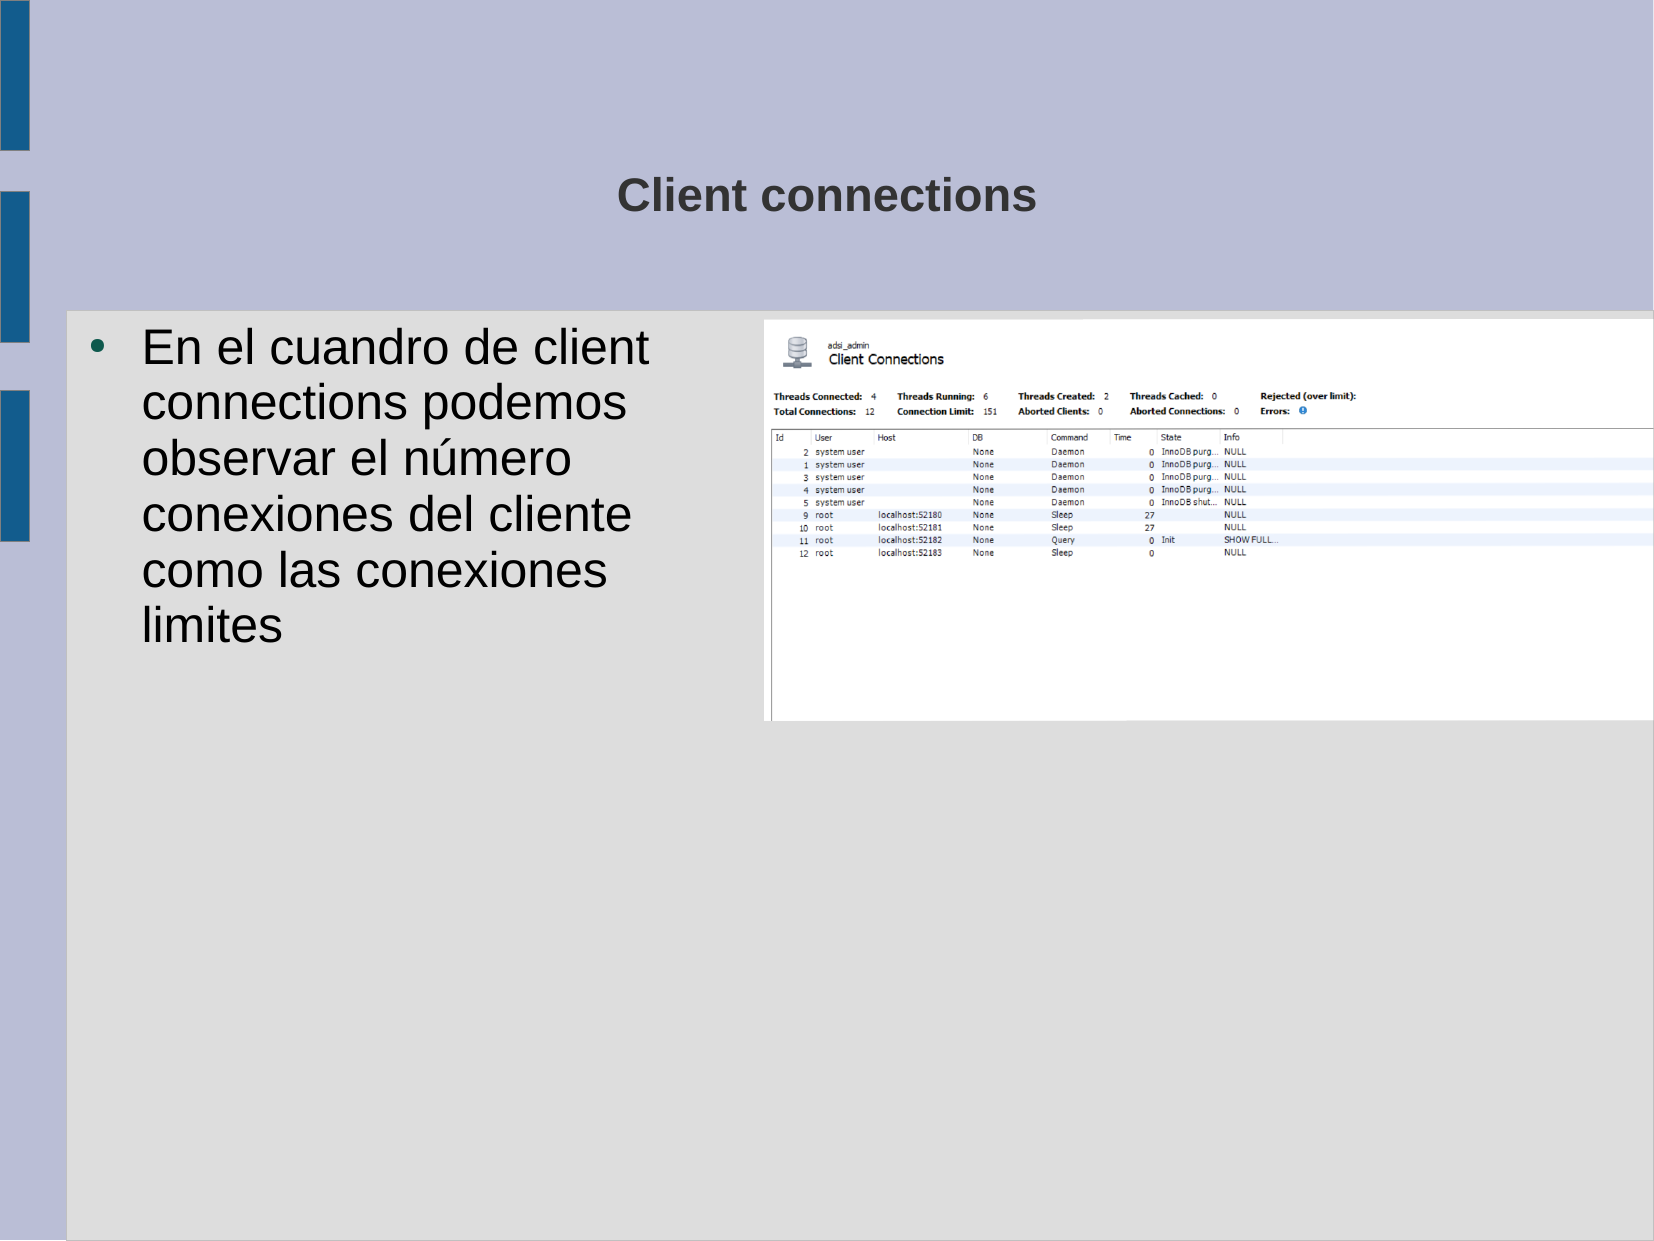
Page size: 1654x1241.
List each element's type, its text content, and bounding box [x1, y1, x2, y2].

list En el cuandro de client connections podemos observar el número conexiones del cliente como las conexiones limites [70, 318, 760, 1101]
picture [763, 318, 1654, 721]
title Client connections [121, 91, 1534, 299]
